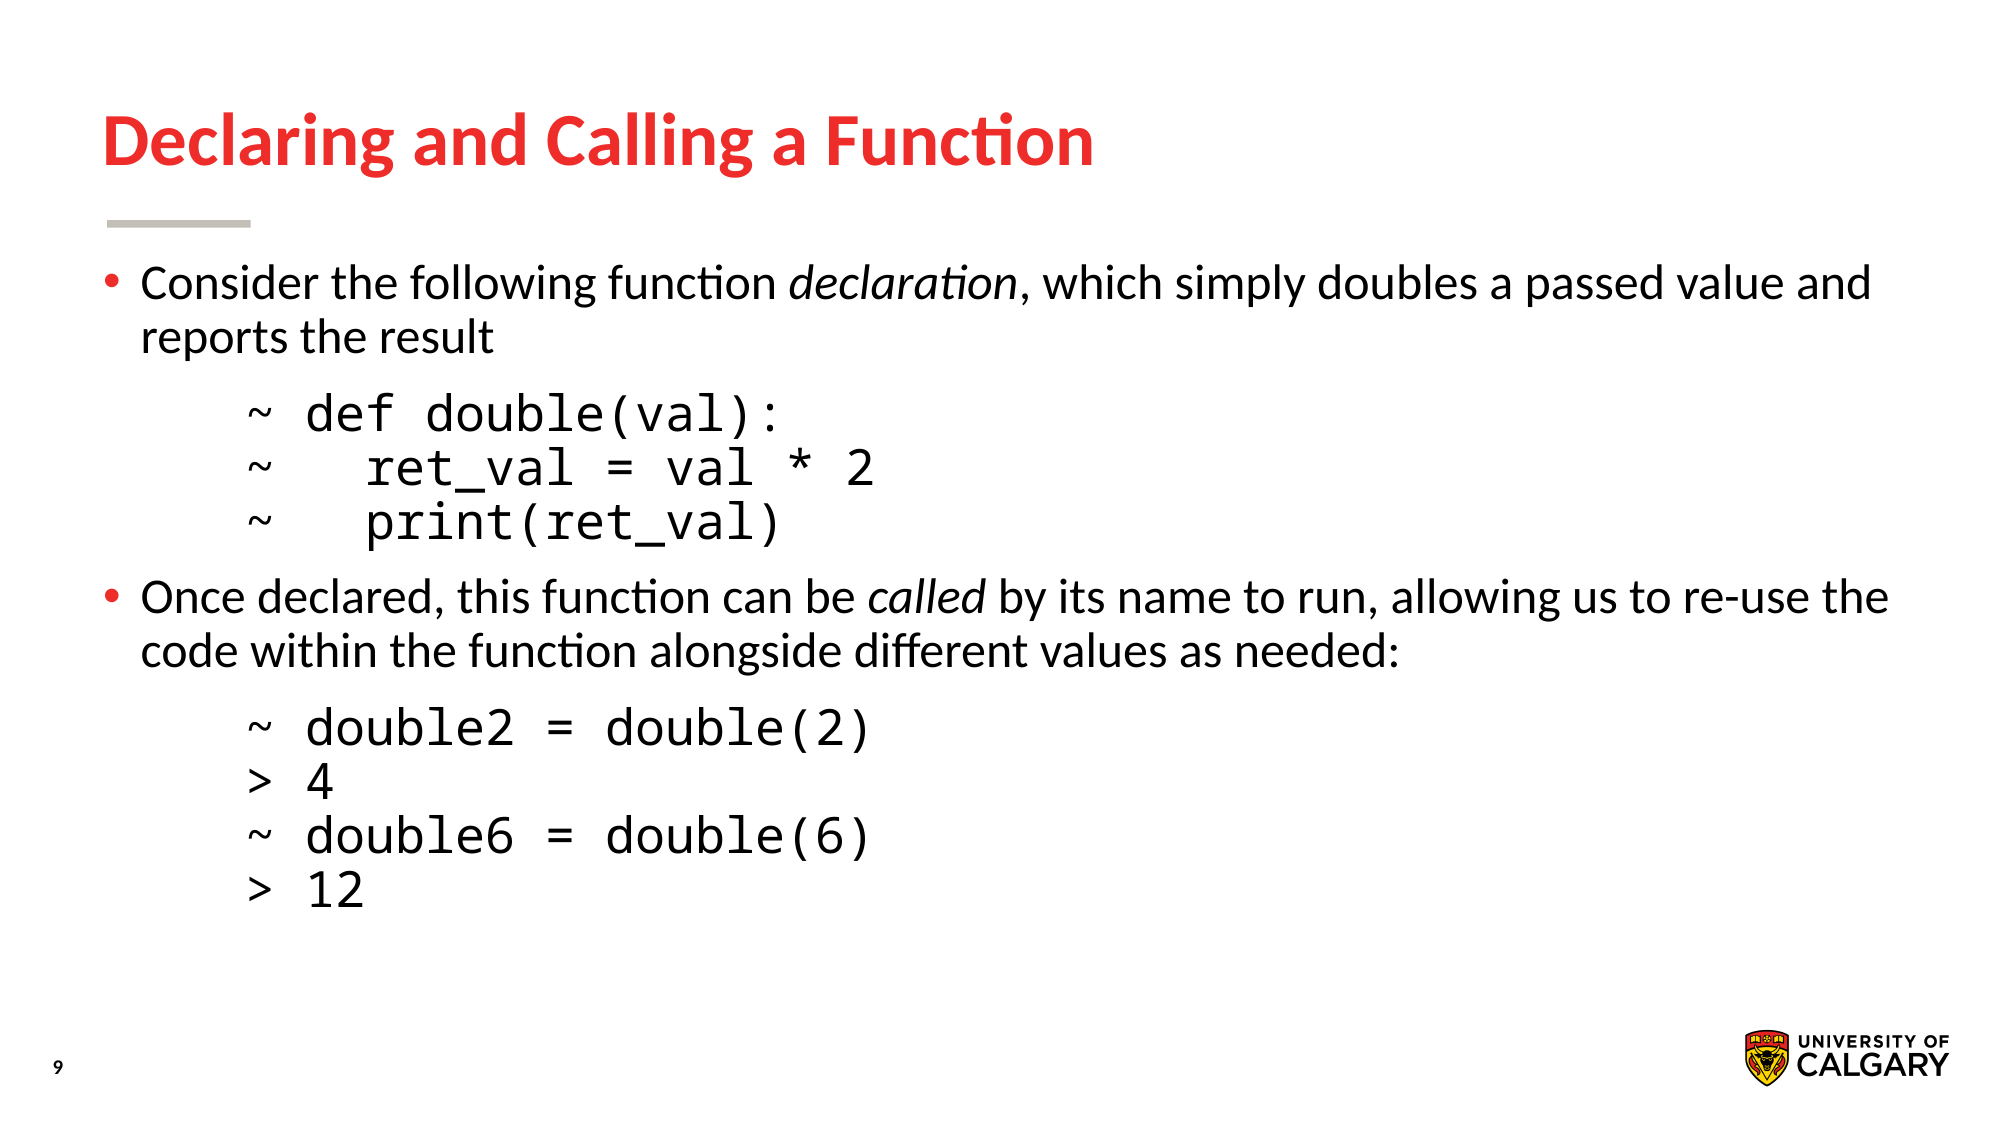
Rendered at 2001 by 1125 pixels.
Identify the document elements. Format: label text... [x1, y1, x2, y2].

list Consider the following function declaration, which simply doubles a passed value and reports the result ~ def double(val): ~ ret_val = val * 2 ~ print(ret_val) Once declared, this function can be called by its name to run, allowing us to re-use the code within the function alongside different values as needed: ~ double2 = double(2) > 4 ~ double6 = double(6) > 12 [88, 249, 1912, 963]
title Declaring and Calling a Function [87, 60, 1774, 222]
picture [1722, 1012, 1972, 1099]
